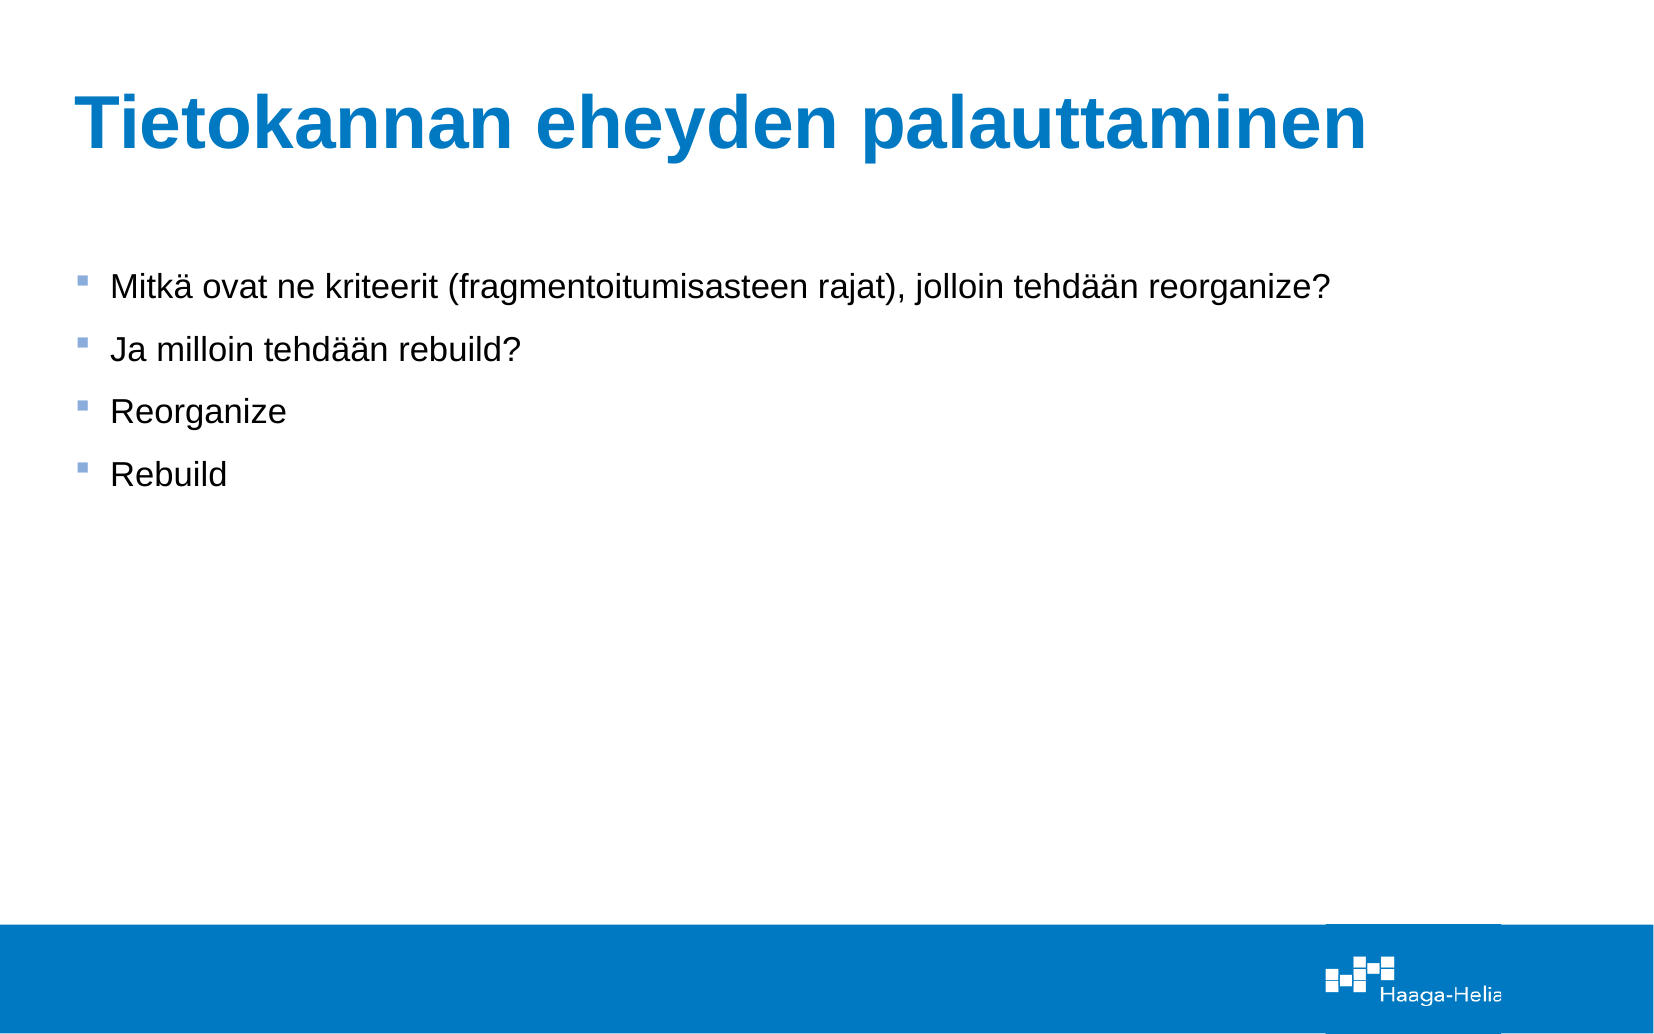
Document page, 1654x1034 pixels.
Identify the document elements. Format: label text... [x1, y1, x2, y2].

title Tietokannan eheyden palauttaminen [74, 82, 1584, 178]
list Mitkä ovat ne kriteerit (fragmentoitumisasteen rajat), jolloin tehdään reorganize? Ja milloin tehdään rebuild? Reorganize Rebuild [74, 259, 1584, 922]
picture [1325, 924, 1502, 1034]
